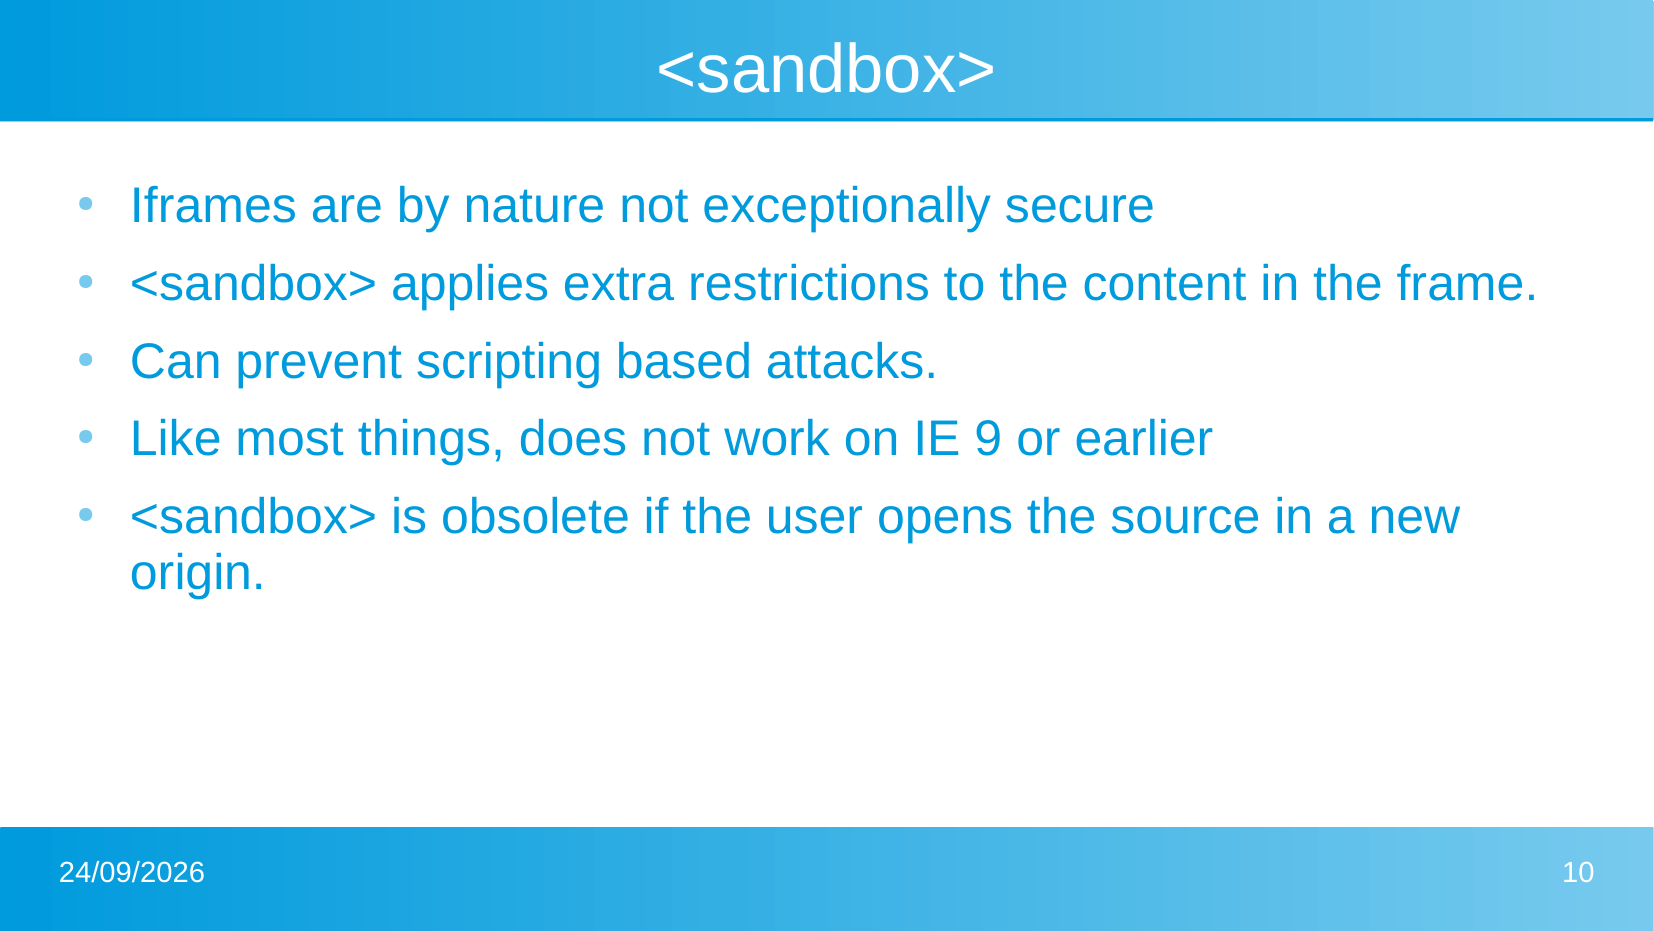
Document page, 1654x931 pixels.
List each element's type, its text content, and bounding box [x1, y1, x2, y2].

list Iframes are by nature not exceptionally secure <sandbox> applies extra restrictions to the content in the frame. Can prevent scripting based attacks. Like most things, does not work on IE 9 or earlier <sandbox> is obsolete if the user opens the source in a new origin. [59, 177, 1595, 768]
title <sandbox> [59, 29, 1595, 108]
